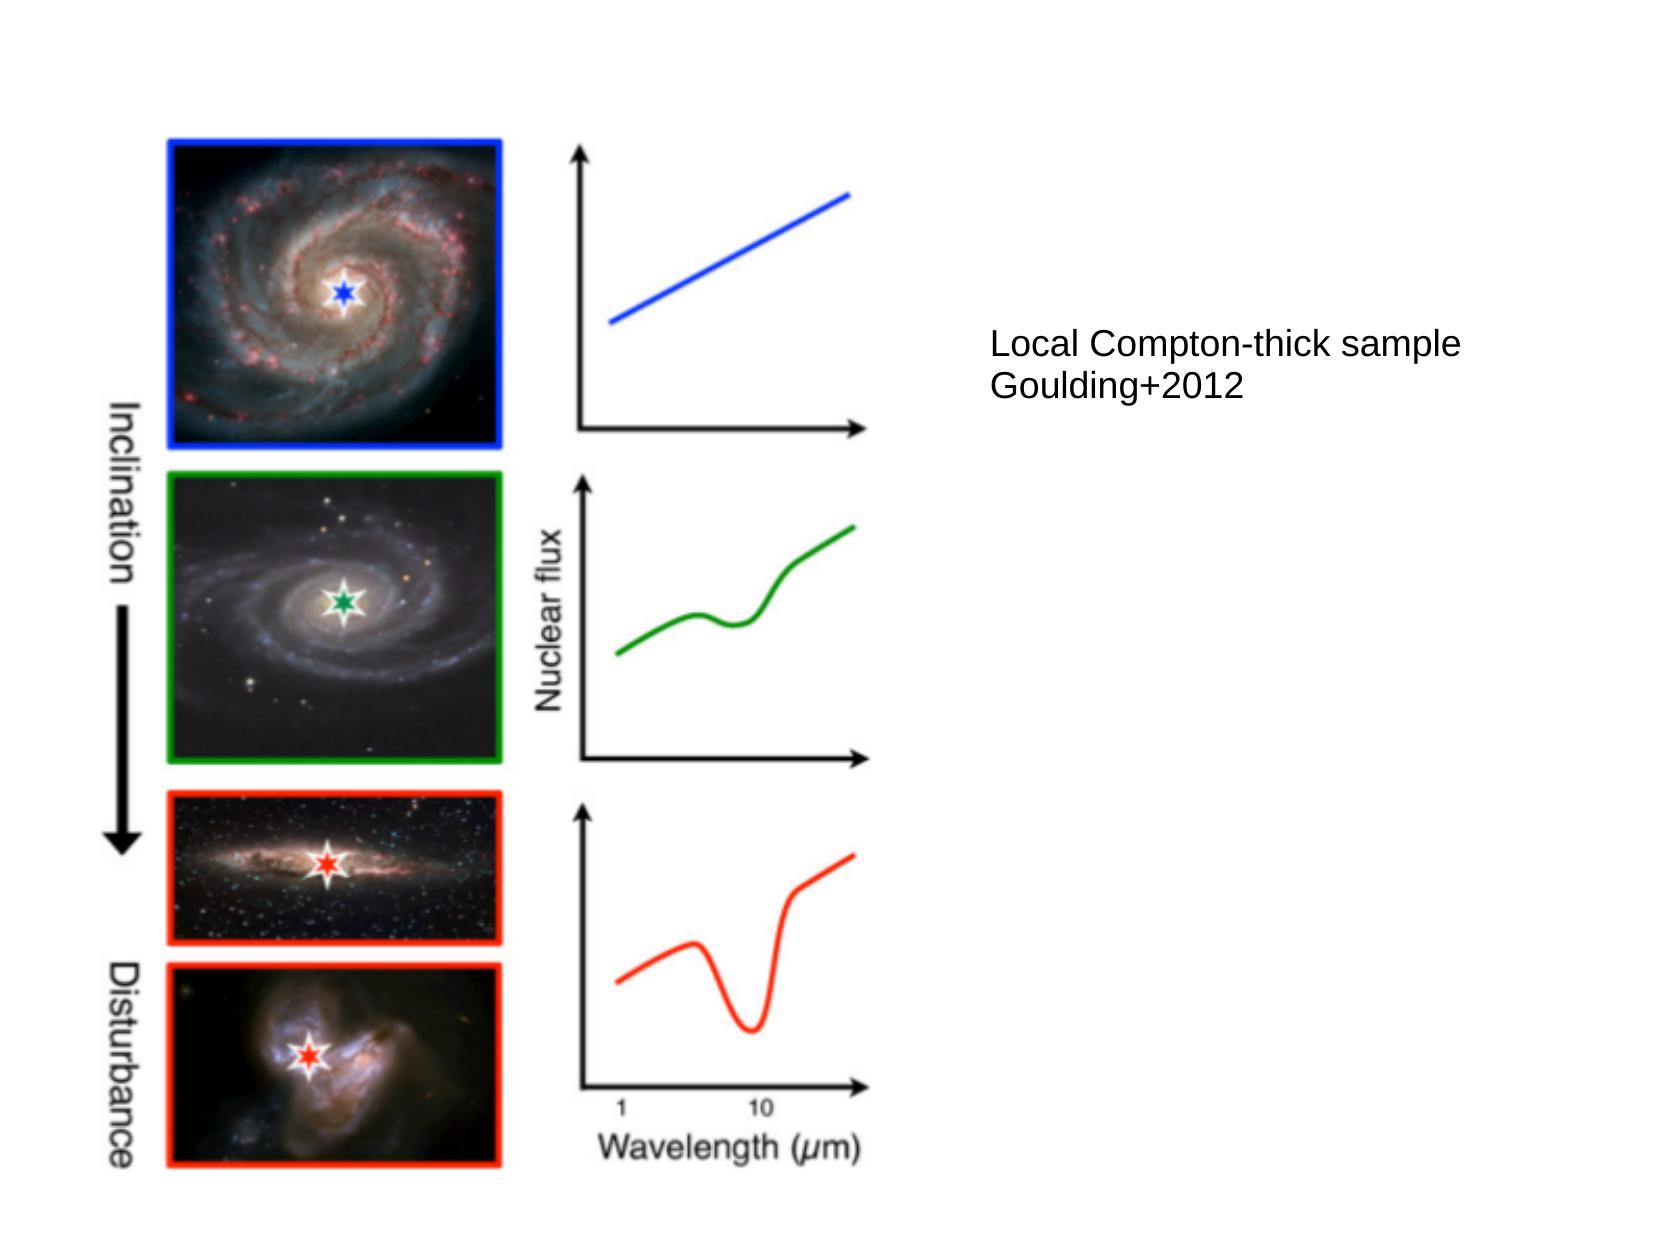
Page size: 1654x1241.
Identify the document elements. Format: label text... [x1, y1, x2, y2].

picture [43, 119, 901, 1177]
text_box Local Compton-thick sample Goulding+2012 [975, 315, 1606, 414]
